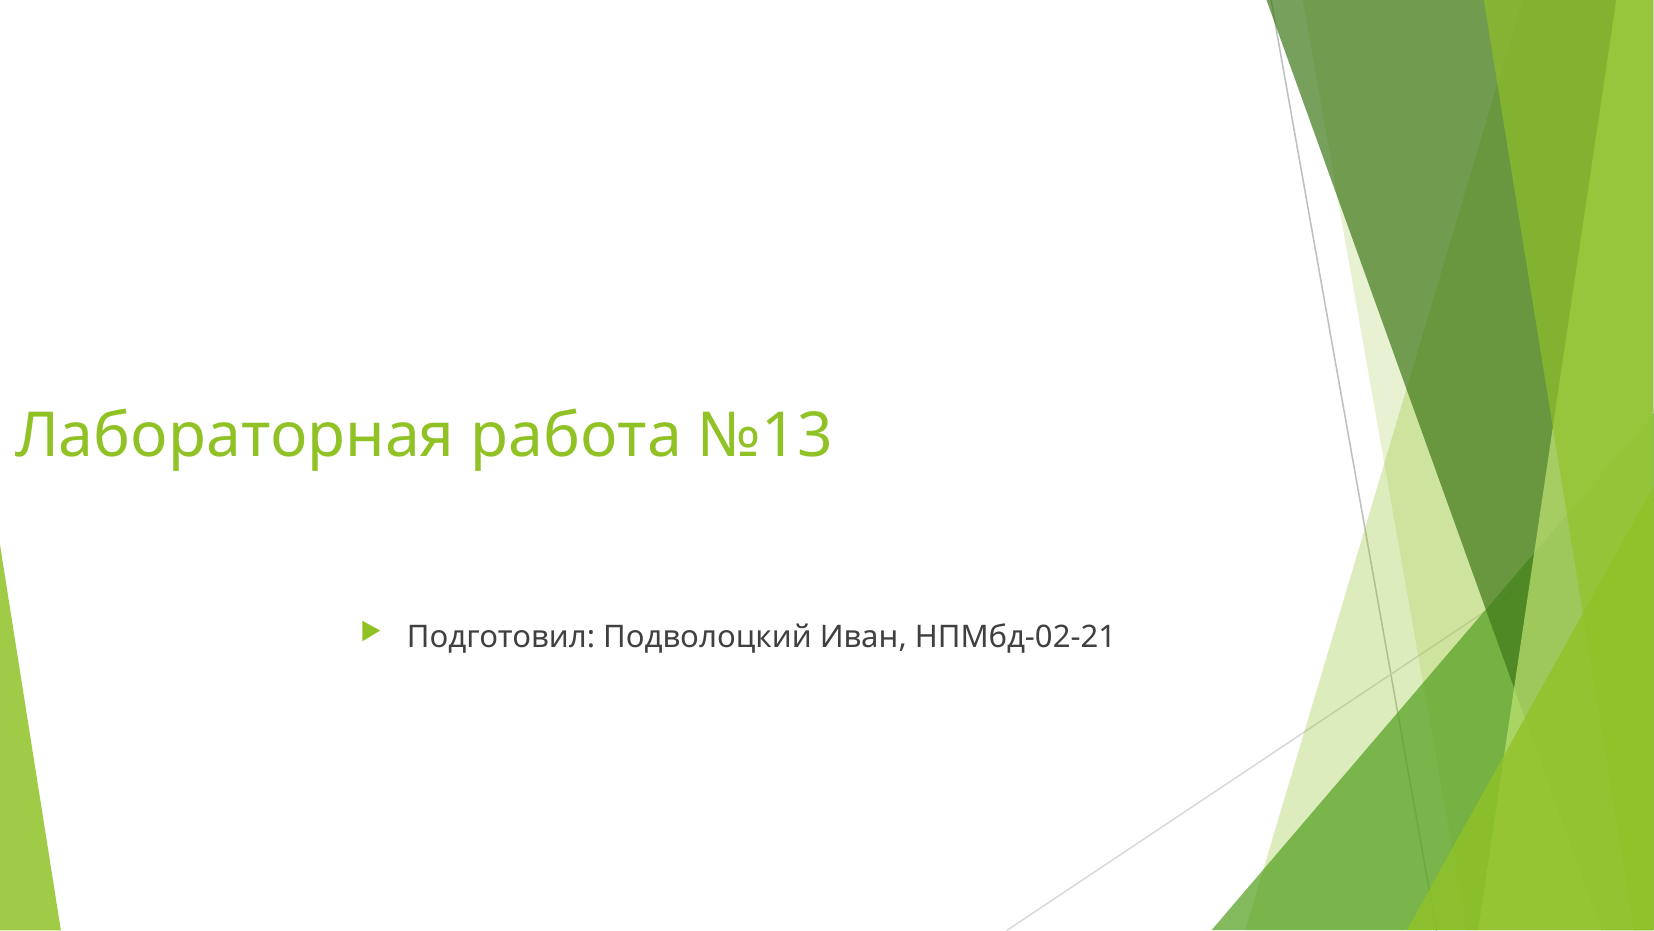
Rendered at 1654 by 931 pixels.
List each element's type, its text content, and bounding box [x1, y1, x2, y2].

title Лабораторная работа №13 [0, 386, 1477, 470]
subtitle Подготовил: Подволоцкий Иван, НПМбд-02-21 [0, 560, 1477, 709]
